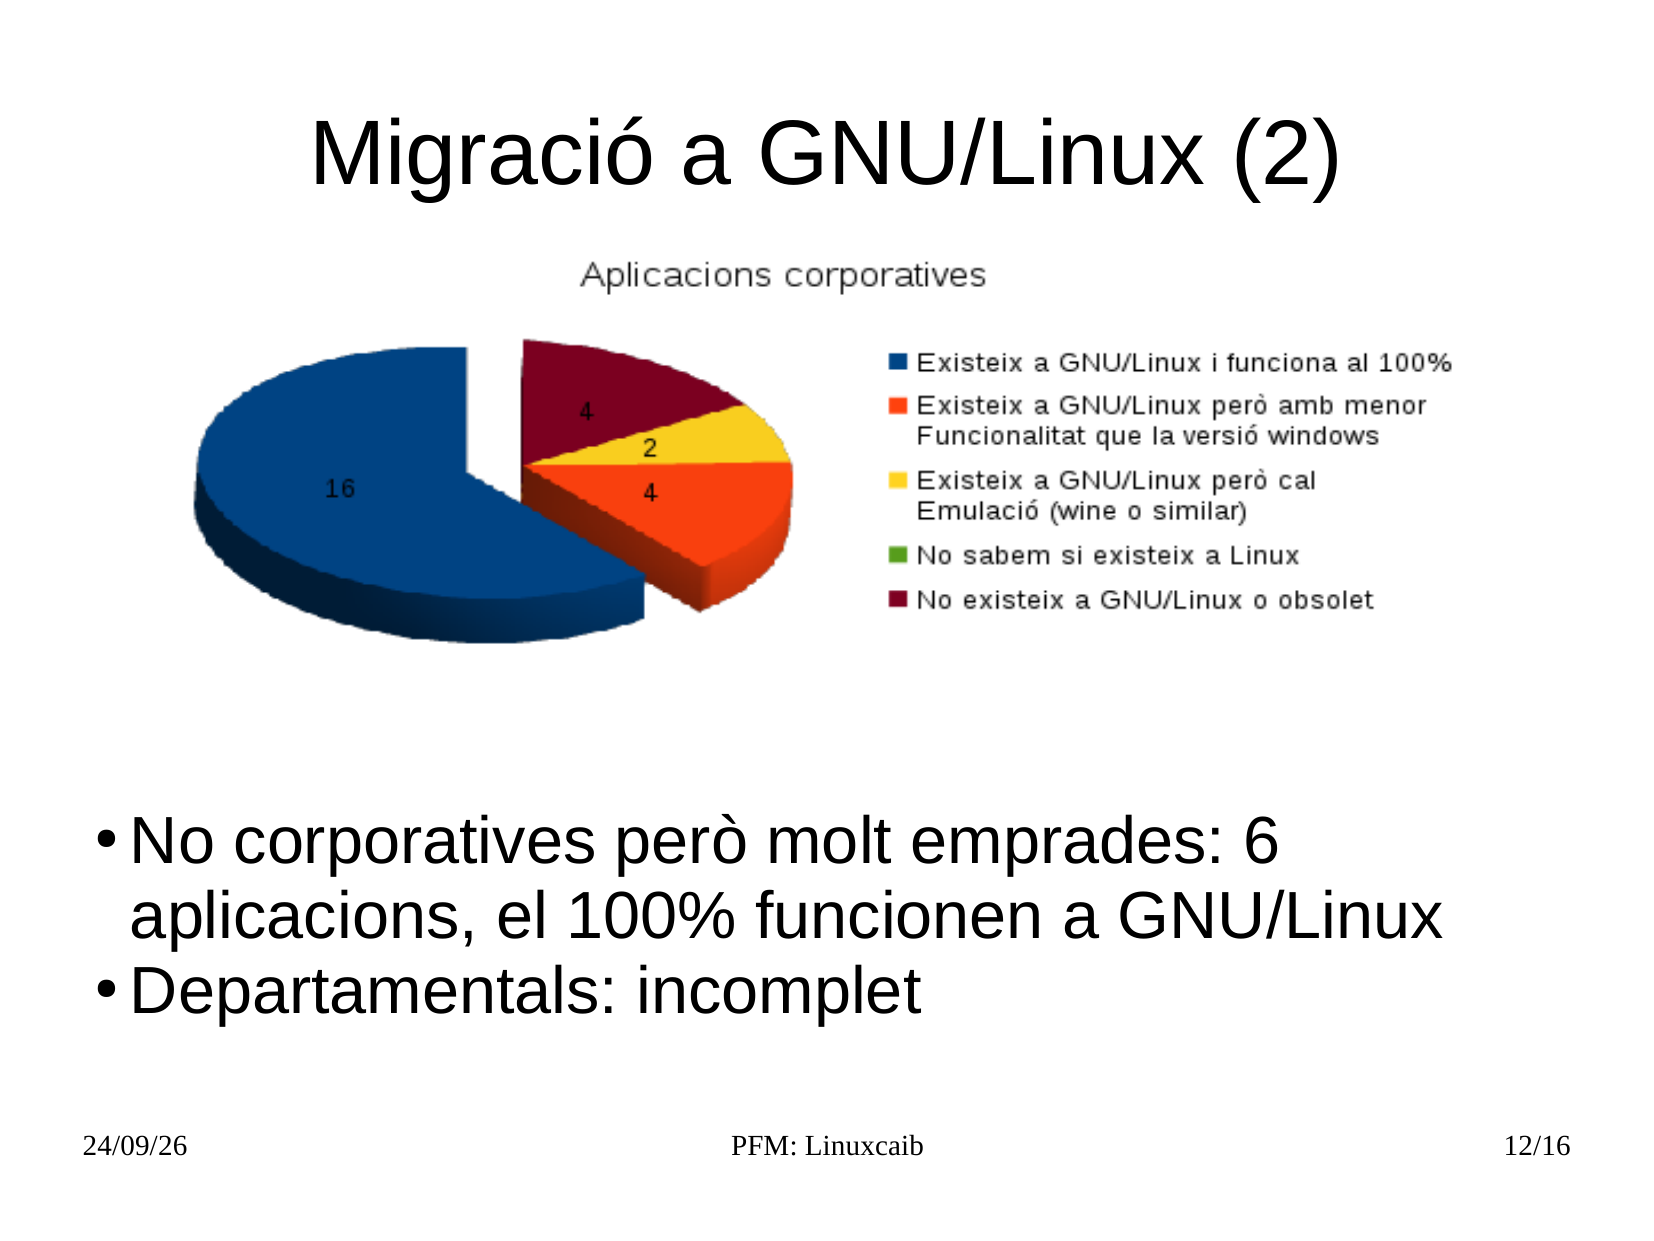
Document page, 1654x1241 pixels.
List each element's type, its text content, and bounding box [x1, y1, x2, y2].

subtitle No corporatives però molt emprades: 6 aplicacions, el 100% funcionen a GNU/Linux Departamentals: incomplet [94, 803, 1583, 1028]
title Migració a GNU/Linux (2) [82, 49, 1571, 257]
picture [94, 224, 1477, 803]
